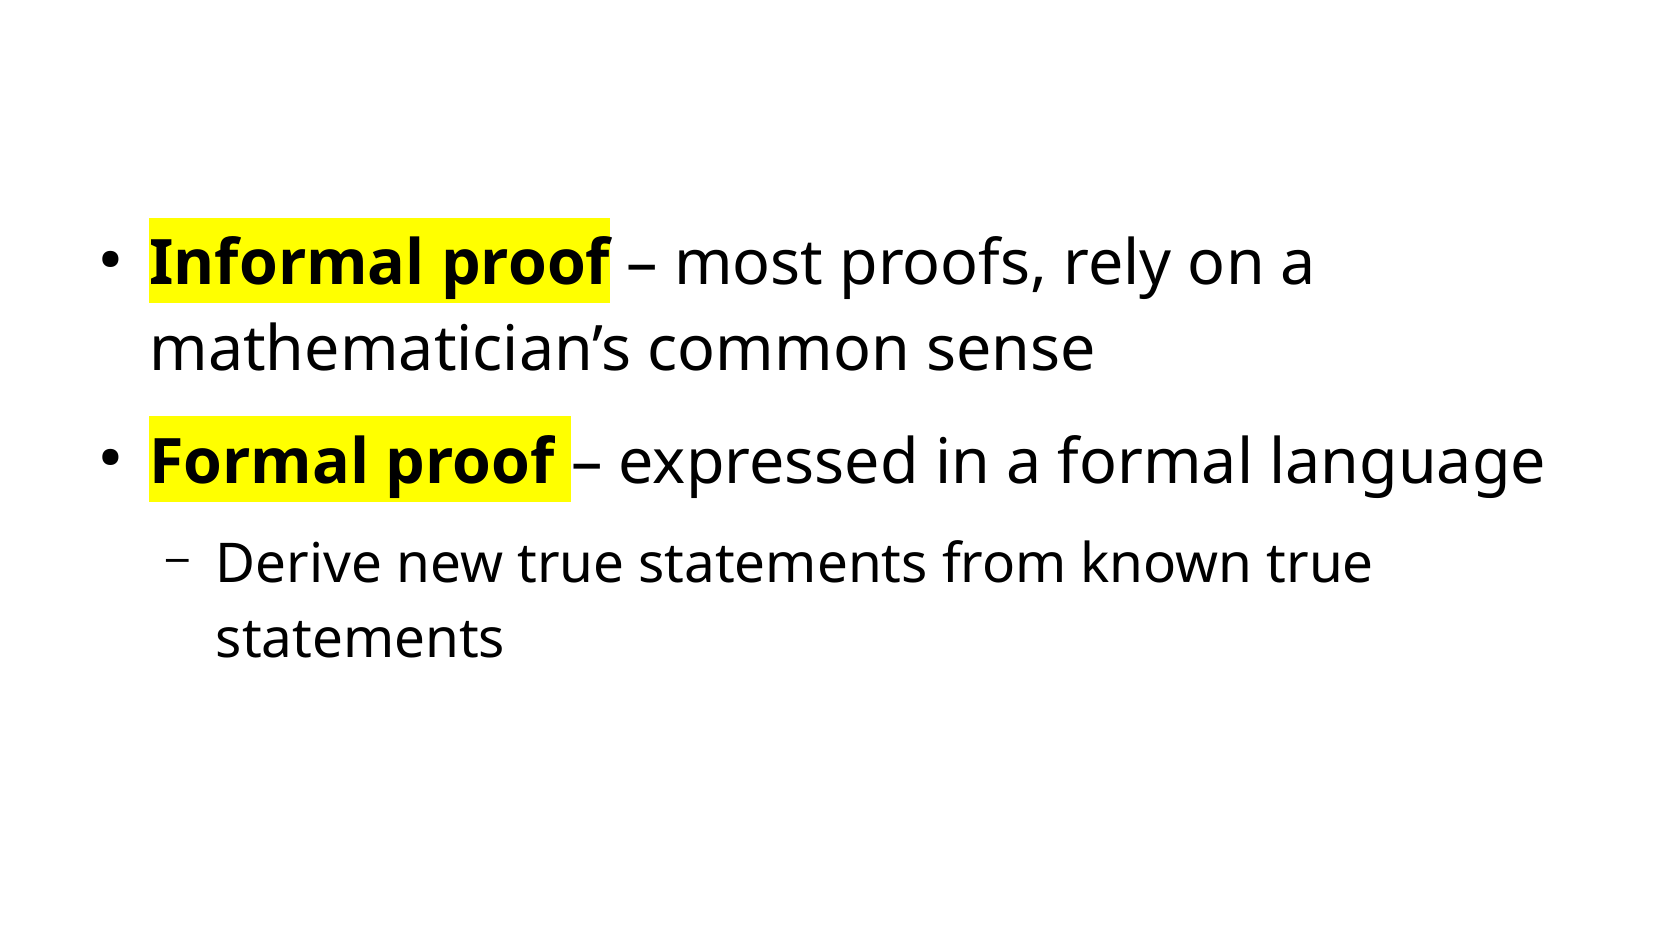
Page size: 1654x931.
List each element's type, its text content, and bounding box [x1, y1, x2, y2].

list Informal proof – most proofs, rely on a mathematician’s common sense Formal proof – expressed in a formal language Derive new true statements from known true statements [82, 217, 1571, 758]
